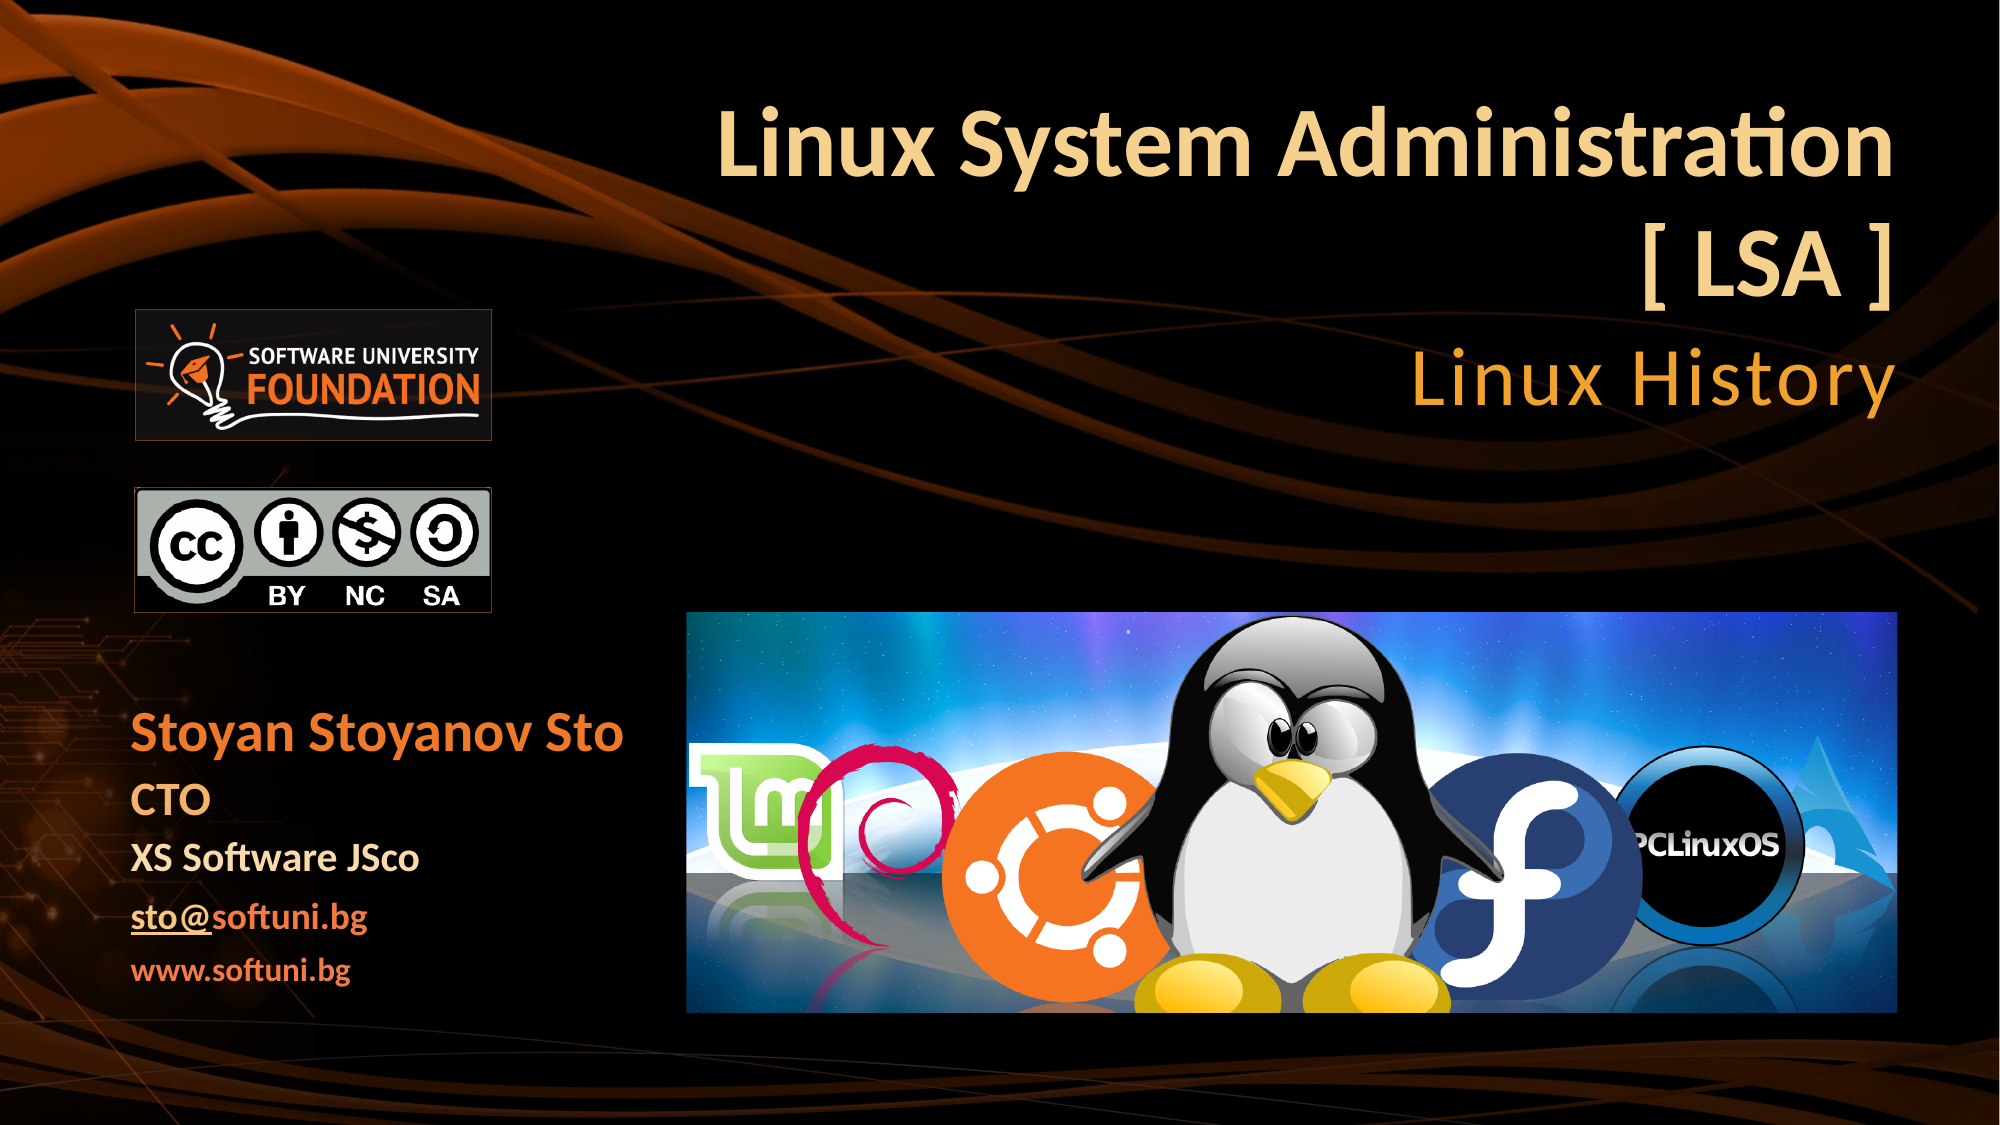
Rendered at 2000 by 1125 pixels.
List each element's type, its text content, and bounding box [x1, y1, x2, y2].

list Stoyan Stoyanov Sto [124, 683, 648, 760]
subtitle Linux History [686, 322, 1898, 538]
list sto@softuni.bg [124, 885, 648, 940]
title Linux System Administration [ LSA ] [686, 75, 1898, 318]
list CTO [124, 760, 648, 822]
picture [0, 0, 2000, 1125]
list XS Software JSco [124, 822, 648, 885]
list www.softuni.bg [124, 940, 648, 996]
